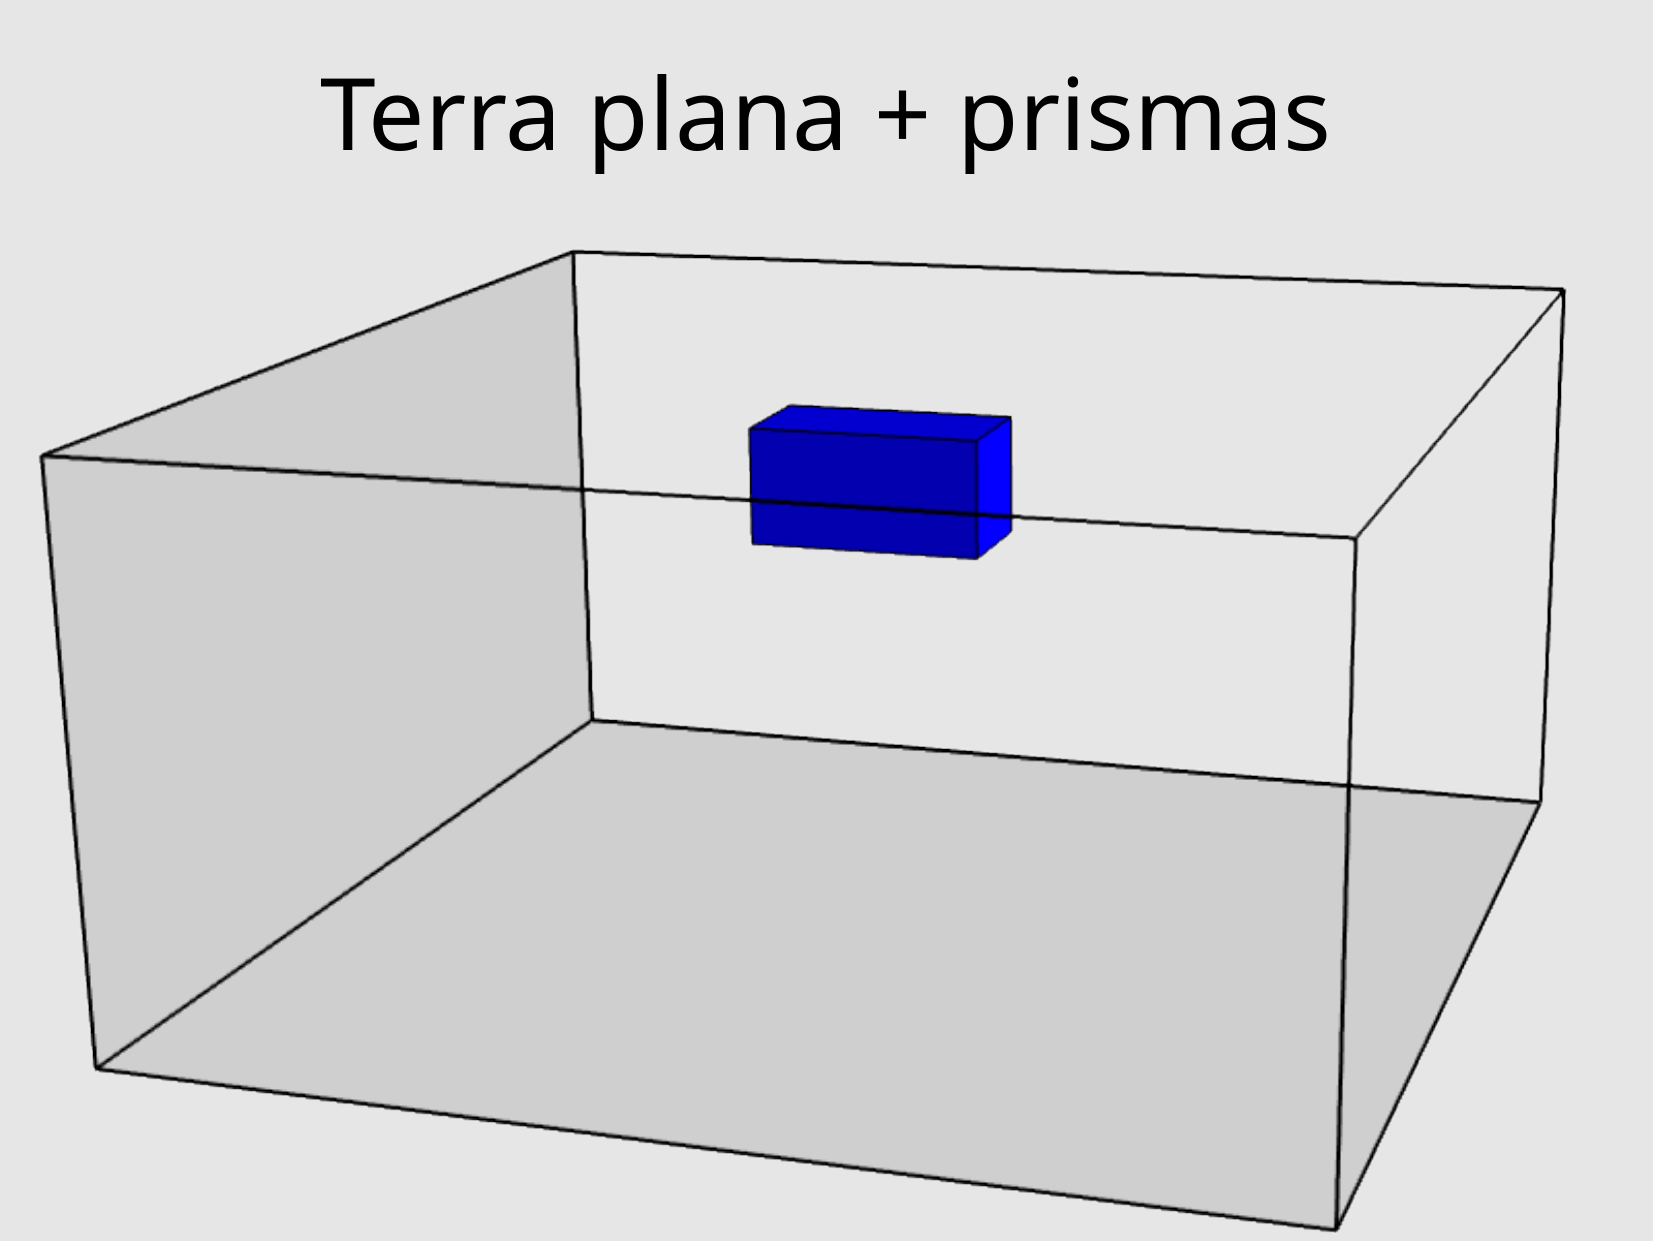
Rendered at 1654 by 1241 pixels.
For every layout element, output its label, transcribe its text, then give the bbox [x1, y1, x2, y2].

picture [0, 164, 1653, 1241]
title Terra plana + prismas [82, 8, 1571, 164]
